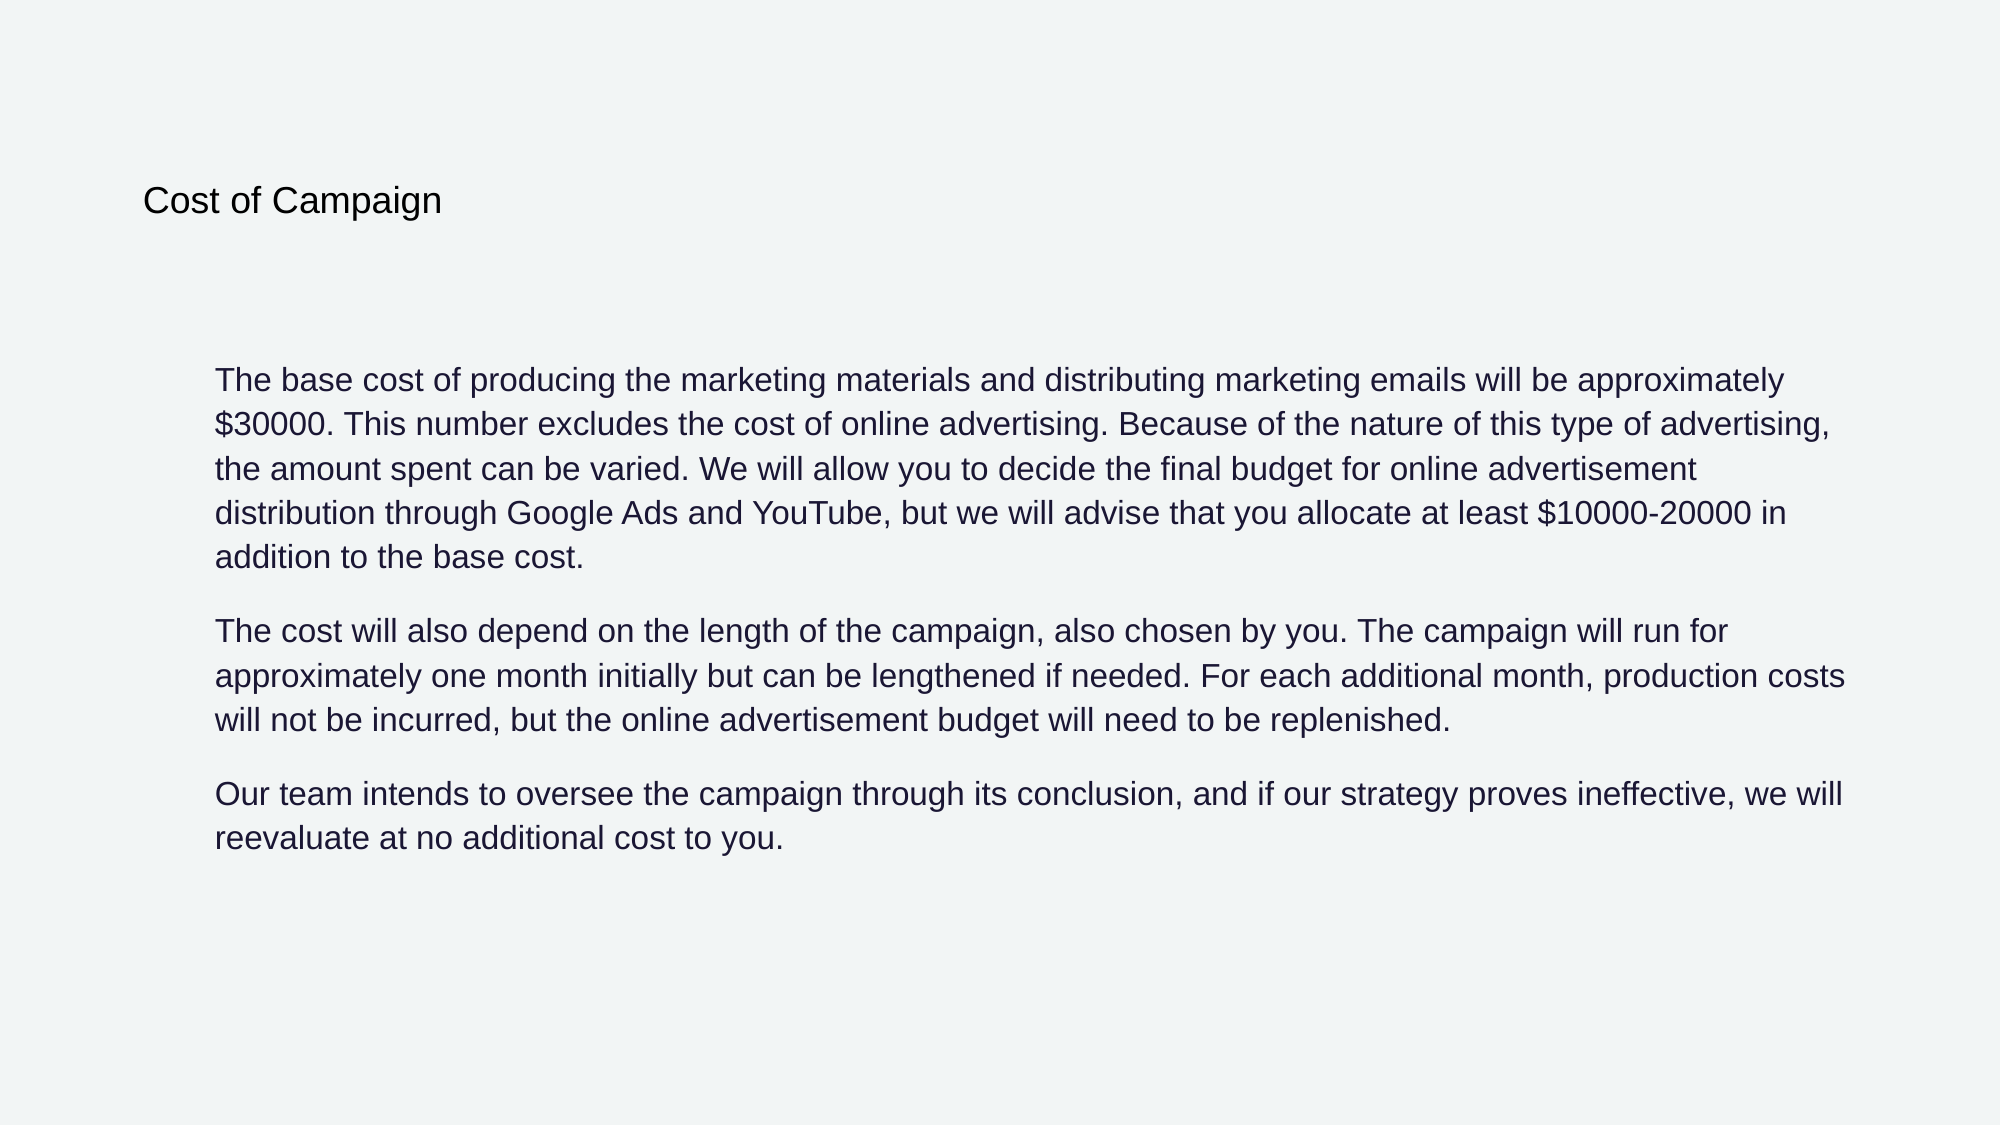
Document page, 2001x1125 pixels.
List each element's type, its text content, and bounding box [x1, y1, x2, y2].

title Cost of Campaign [142, 96, 1858, 305]
list The base cost of producing the marketing materials and distributing marketing emails will be approximately $30000. This number excludes the cost of online advertising. Because of the nature of this type of advertising, the amount spent can be varied. We will allow you to decide the final budget for online advertisement distribution through Google Ads and YouTube, but we will advise that you allocate at least $10000-20000 in addition to the base cost. The cost will also depend on the length of the campaign, also chosen by you. The campaign will run for approximately one month initially but can be lengthened if needed. For each additional month, production costs will not be incurred, but the online advertisement budget will need to be replenished. Our team intends to oversee the campaign through its conclusion, and if our strategy proves ineffective, we will reevaluate at no additional cost to you. [143, 353, 1857, 995]
